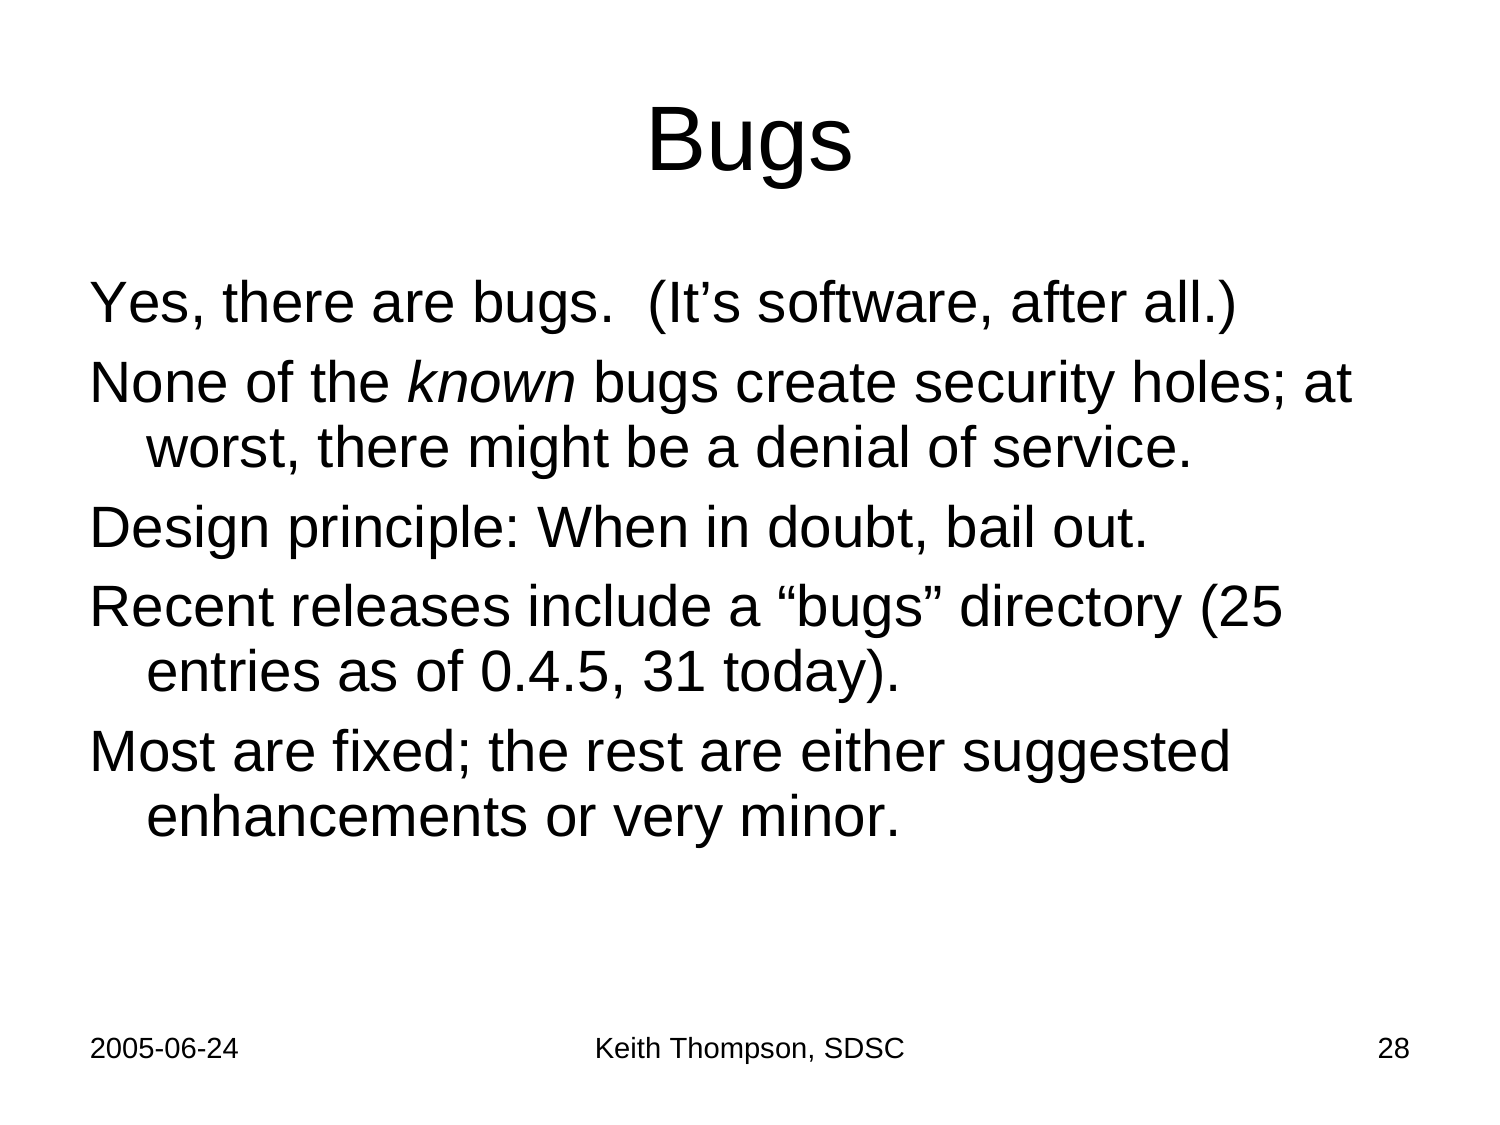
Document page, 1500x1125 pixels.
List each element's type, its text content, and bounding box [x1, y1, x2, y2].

title Bugs [75, 45, 1426, 233]
list Yes, there are bugs. (It’s software, after all.) None of the known bugs create security holes; at worst, there might be a denial of service. Design principle: When in doubt, bail out. Recent releases include a “bugs” directory (25 entries as of 0.4.5, 31 today). Most are fixed; the rest are either suggested enhancements or very minor. [75, 262, 1426, 1006]
